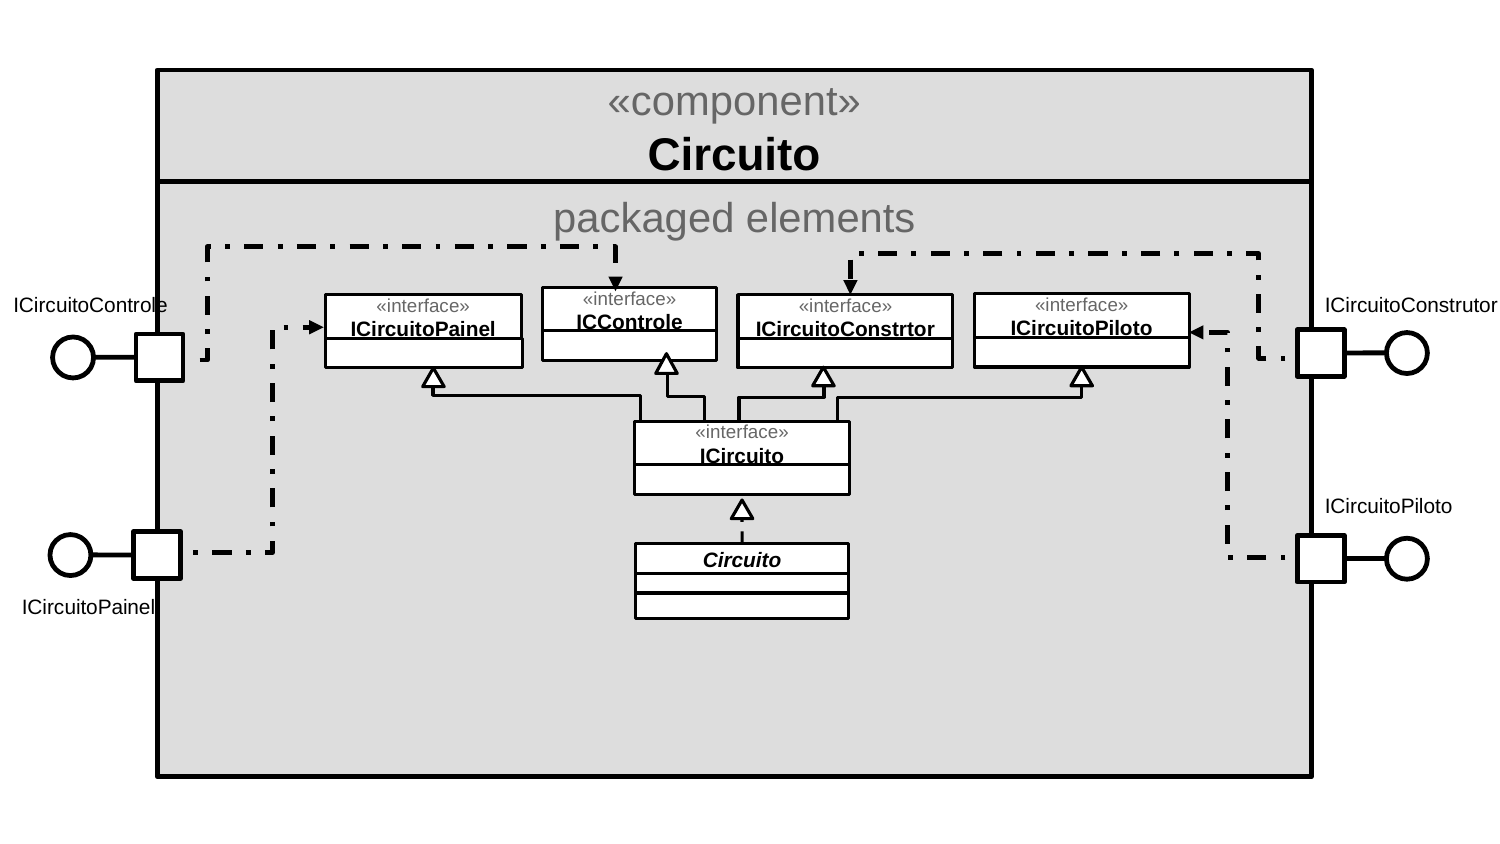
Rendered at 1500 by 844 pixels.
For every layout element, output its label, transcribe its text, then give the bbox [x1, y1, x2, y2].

text_box «interface» ICircuitoPiloto [974, 293, 1190, 337]
text_box ICircuitoConstrutor [1311, 284, 1500, 323]
text_box [1386, 538, 1428, 580]
text_box «component» Circuito [157, 69, 1312, 181]
text_box Circuito [635, 543, 849, 573]
text_box [133, 531, 181, 579]
text_box ICircuitoControle [0, 284, 214, 323]
text_box [325, 338, 523, 387]
text_box «interface» ICControle [542, 287, 717, 330]
text_box «interface» ICircuitoConstrtor [737, 294, 953, 338]
text_box [731, 500, 753, 519]
text_box packaged elements [157, 181, 1312, 777]
text_box «interface» ICircuito [634, 421, 850, 464]
text_box «interface» ICircuitoPainel [325, 294, 522, 338]
text_box [974, 337, 1190, 386]
text_box [635, 573, 849, 619]
text_box ICircuitoPainel [8, 586, 223, 625]
text_box [1297, 535, 1345, 583]
text_box ICircuitoPiloto [1311, 485, 1500, 524]
text_box [136, 334, 184, 381]
text_box [737, 338, 953, 386]
text_box [634, 464, 850, 495]
text_box [52, 336, 94, 378]
text_box [1386, 332, 1428, 374]
text_box [1297, 329, 1345, 377]
text_box [49, 534, 91, 576]
text_box [542, 330, 717, 374]
